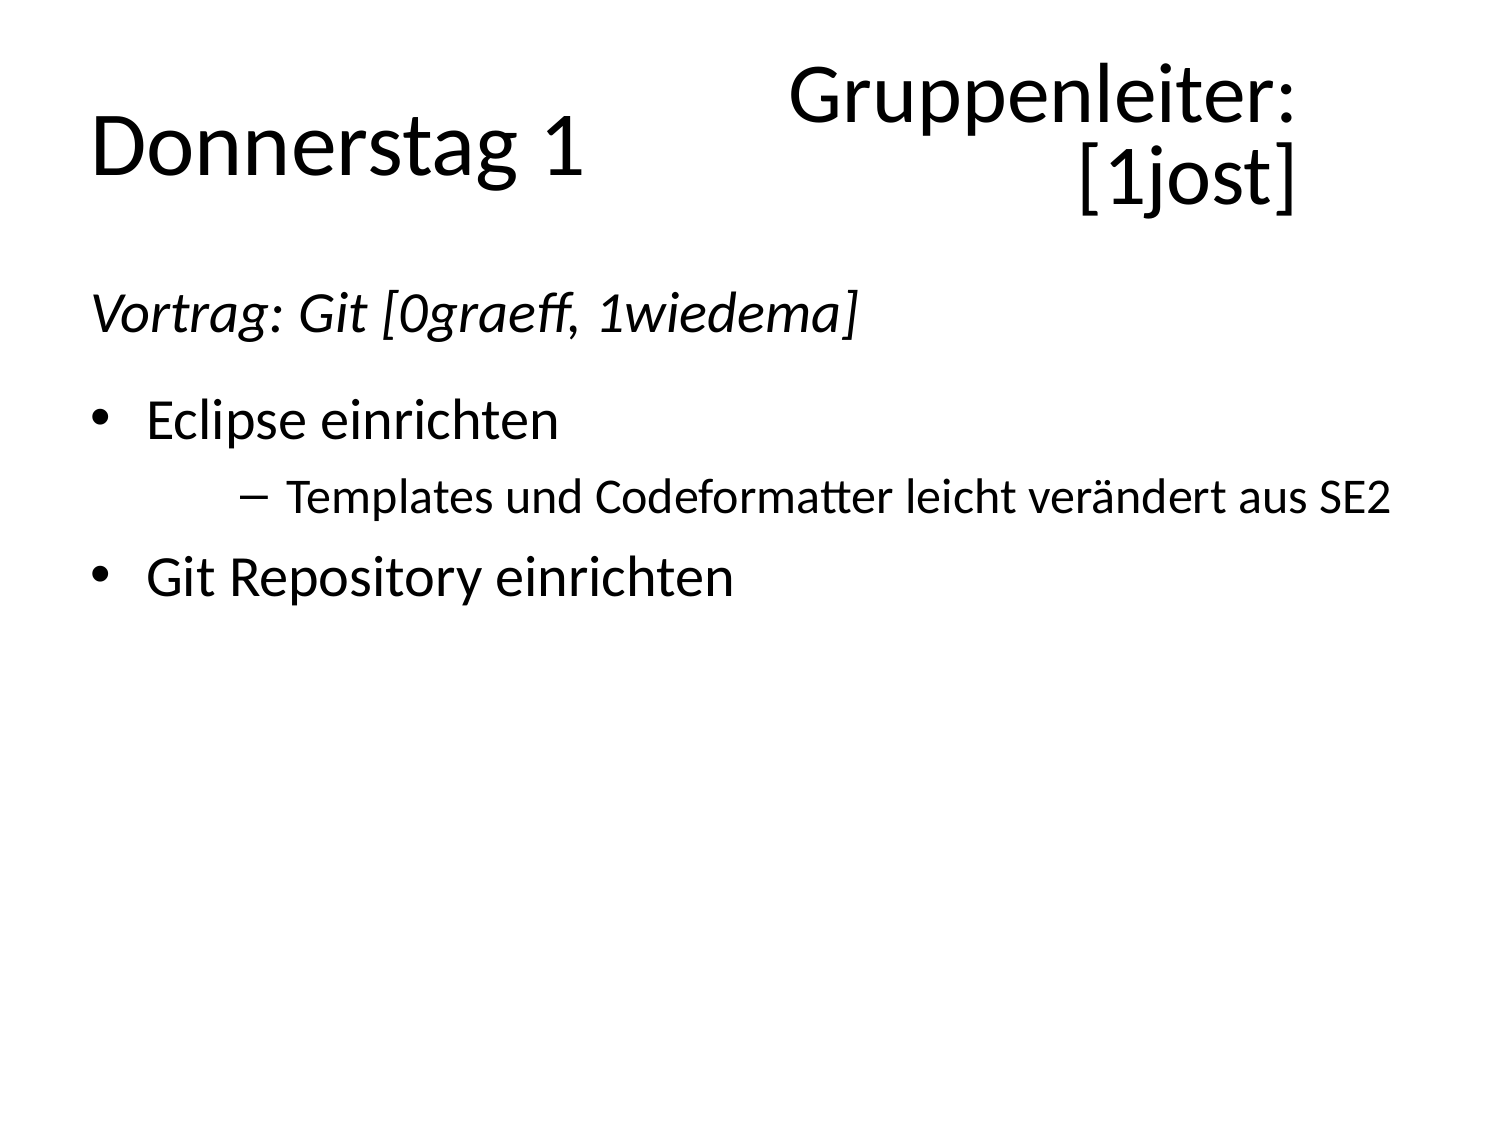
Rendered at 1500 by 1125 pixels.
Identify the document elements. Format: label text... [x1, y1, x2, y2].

title Donnerstag 1 [75, 45, 751, 233]
text_box Vortrag: Git [0graeff, 1wiedema] [75, 267, 1426, 353]
list Eclipse einrichten Templates und Codeformatter leicht verändert aus SE2 Git Repository einrichten [75, 373, 1447, 1005]
text_box Gruppenleiter: [1jost] [773, 44, 1450, 233]
